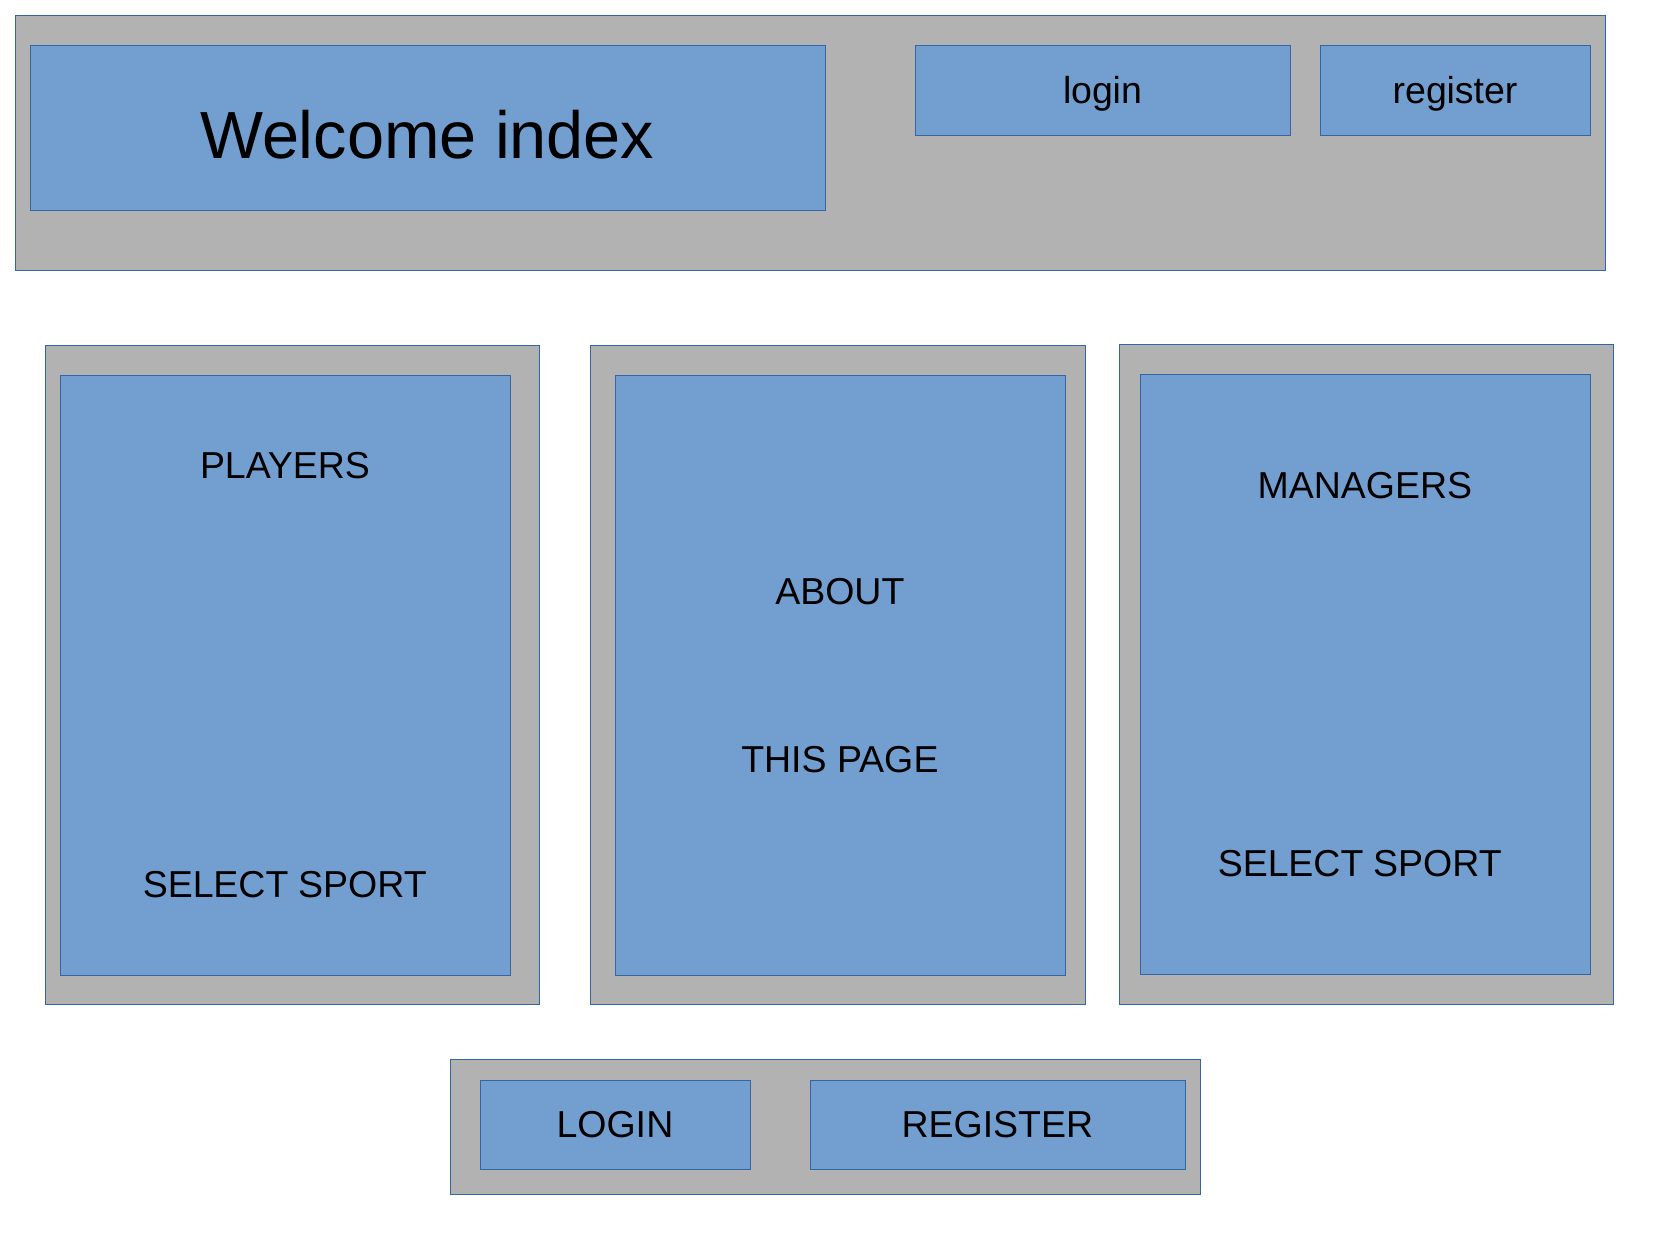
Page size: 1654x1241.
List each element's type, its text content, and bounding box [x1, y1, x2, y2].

text_box [450, 1059, 1201, 1195]
text_box login [915, 45, 1291, 136]
text_box PLAYERS SELECT SPORT [60, 375, 511, 976]
text_box [1119, 344, 1614, 1005]
text_box LOGIN [480, 1080, 751, 1170]
text_box [15, 15, 1606, 271]
text_box Welcome index [30, 45, 826, 226]
text_box MANAGERS SELECT SPORT [1140, 374, 1591, 975]
text_box REGISTER [810, 1080, 1186, 1170]
text_box register [1320, 45, 1591, 136]
text_box [45, 345, 540, 1005]
text_box ABOUT THIS PAGE [615, 375, 1066, 976]
text_box [590, 345, 1086, 1005]
